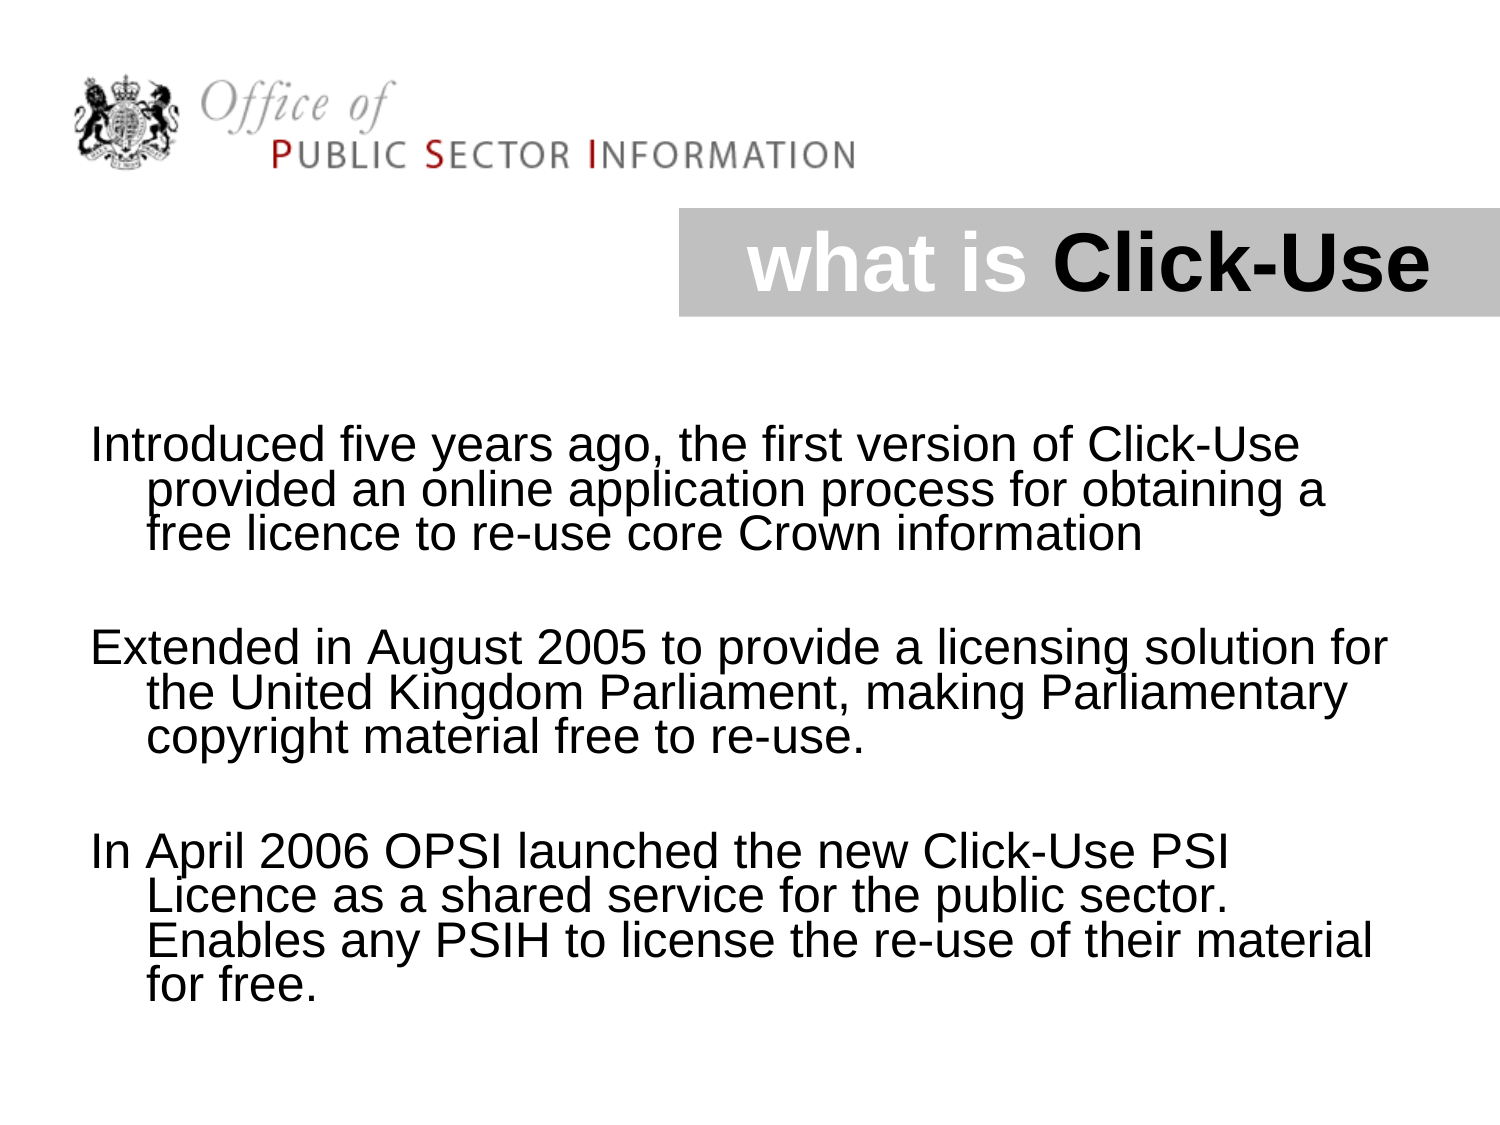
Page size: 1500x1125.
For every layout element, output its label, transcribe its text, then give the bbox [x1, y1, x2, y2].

text_box what is Click-Use [679, 208, 1500, 317]
picture [64, 66, 865, 181]
list Introduced five years ago, the first version of Click-Use provided an online application process for obtaining a free licence to re-use core Crown information Extended in August 2005 to provide a licensing solution for the United Kingdom Parliament, making Parliamentary copyright material free to re-use. In April 2006 OPSI launched the new Click-Use PSI Licence as a shared service for the public sector. Enables any PSIH to license the re-use of their material for free. [75, 350, 1426, 1083]
